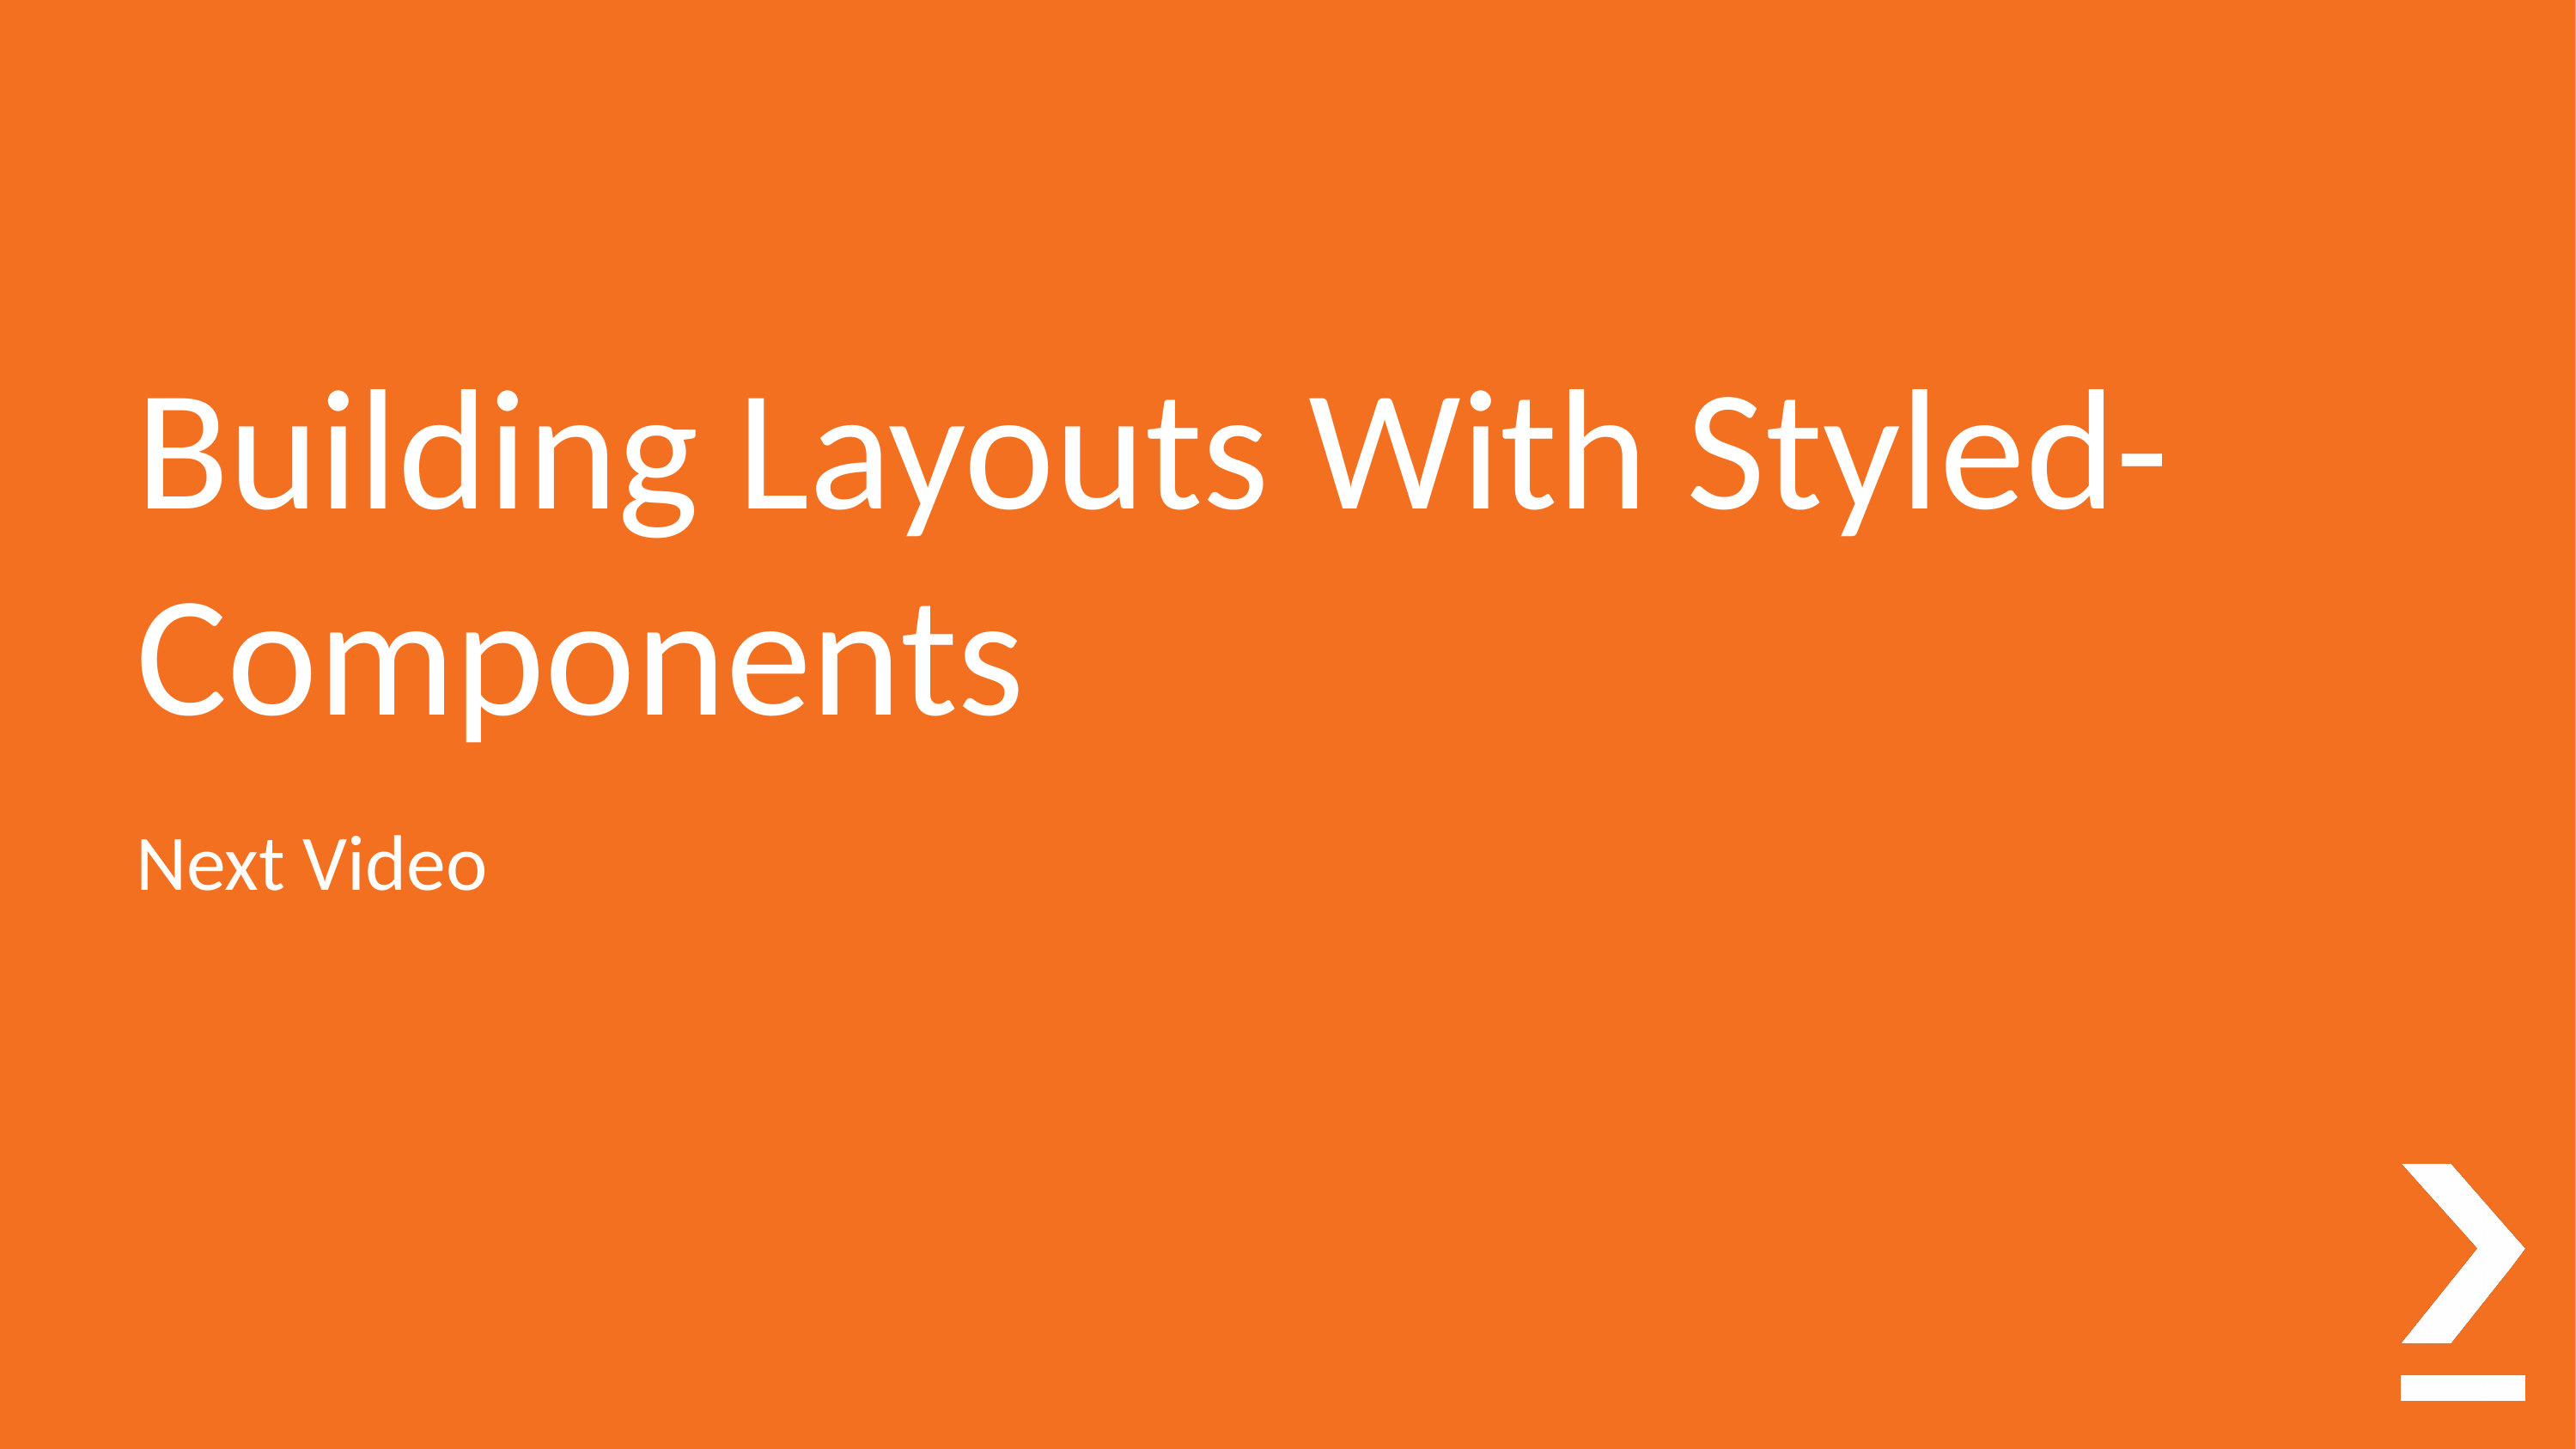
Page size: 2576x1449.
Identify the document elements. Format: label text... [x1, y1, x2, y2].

title Building Layouts With Styled-Components [110, 512, 2427, 776]
picture [2401, 1164, 2525, 1401]
subtitle Next Video [110, 785, 2427, 908]
